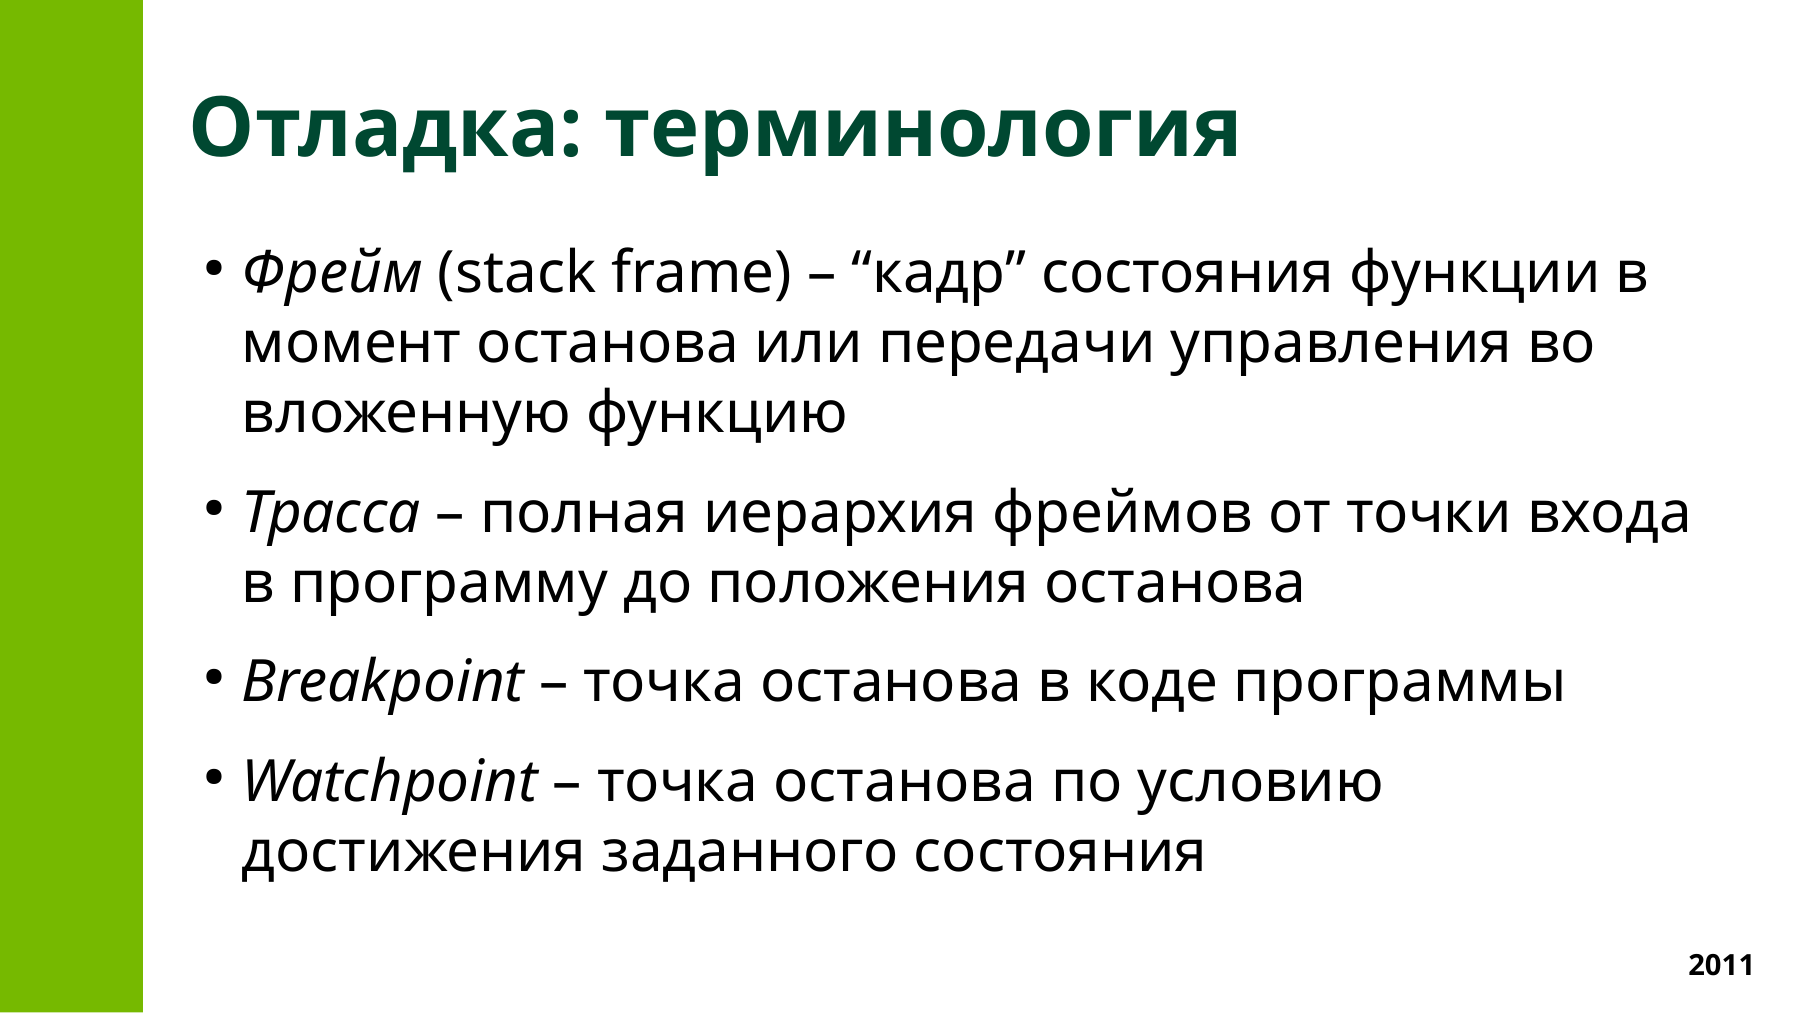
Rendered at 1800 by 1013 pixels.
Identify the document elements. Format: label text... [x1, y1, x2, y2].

list Фрейм (stack frame) – “кадр” состояния функции в момент останова или передачи управления во вложенную функцию Трасса – полная иерархия фреймов от точки входа в программу до положения останова Breakpoint – точка останова в коде программы Watchpoint – точка останова по условию достижения заданного состояния [188, 227, 1733, 976]
title Отладка: терминология [188, 40, 1733, 211]
